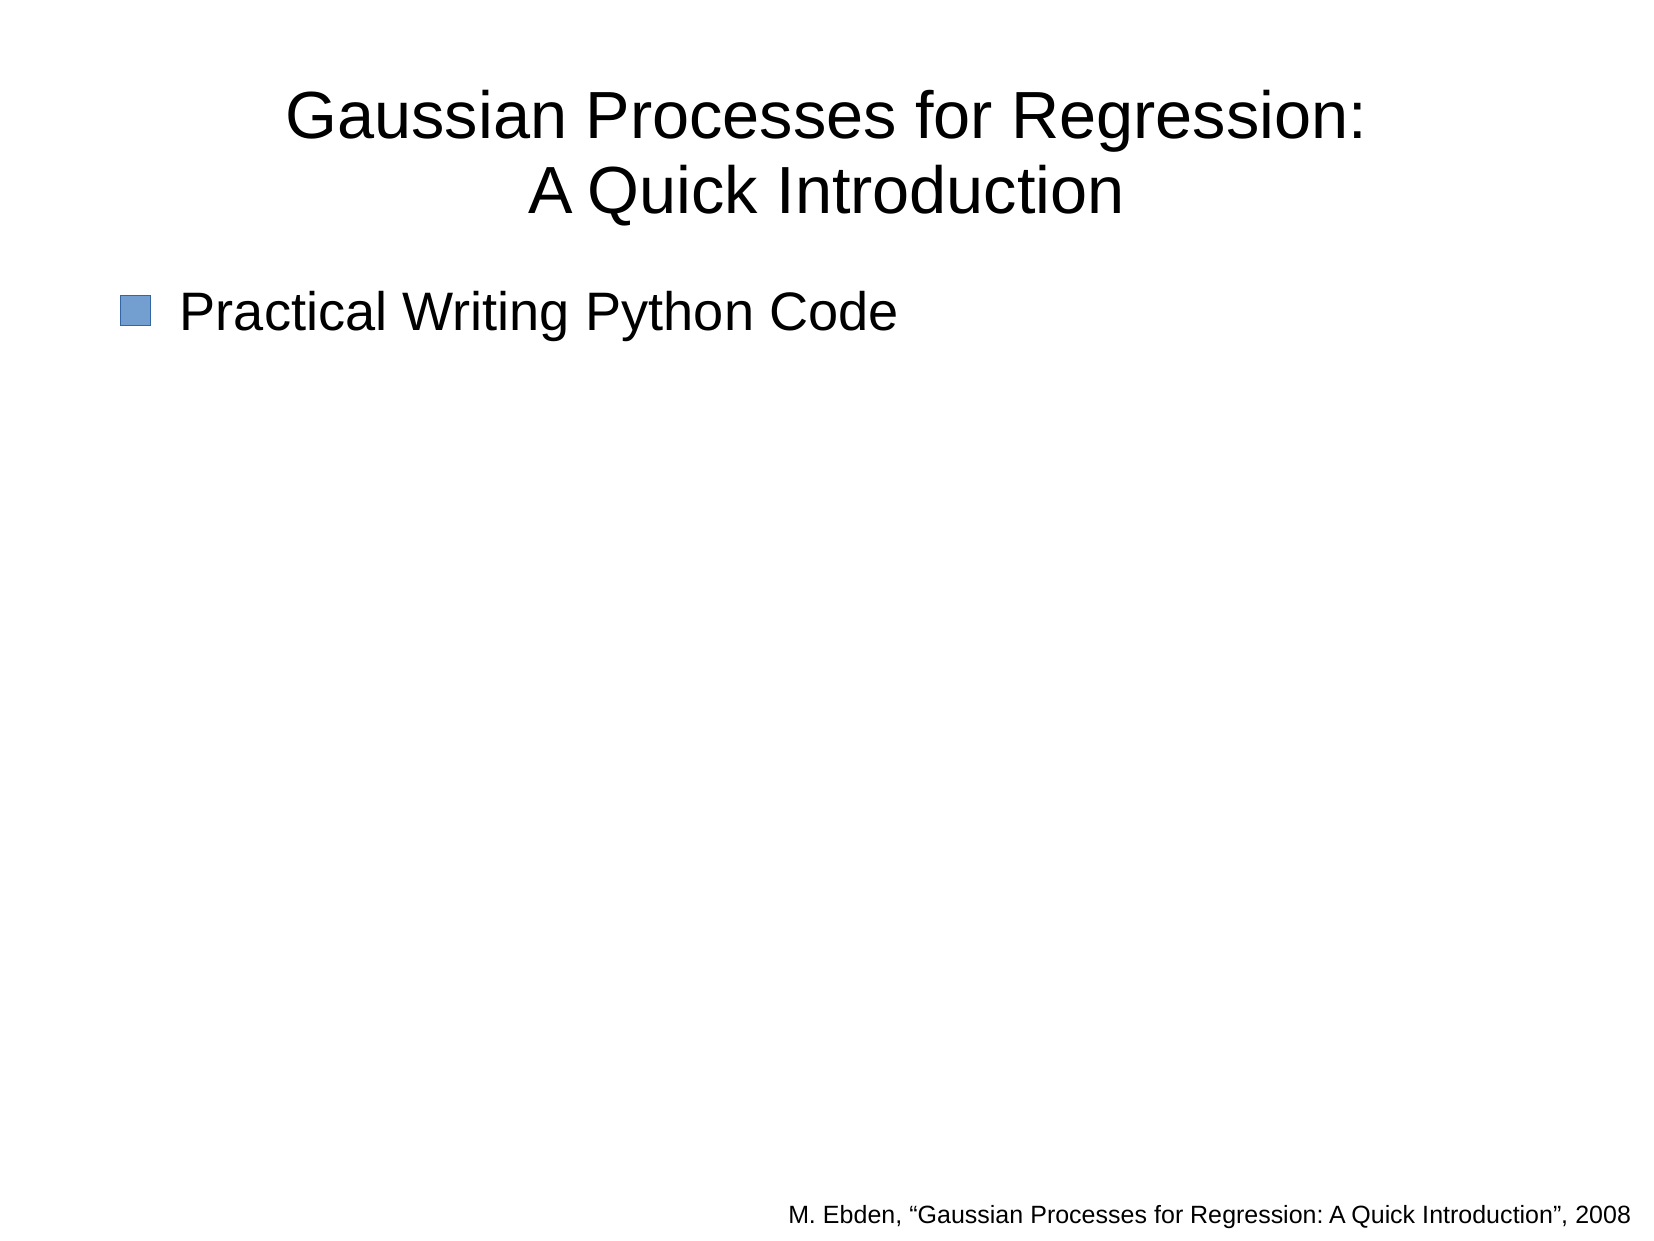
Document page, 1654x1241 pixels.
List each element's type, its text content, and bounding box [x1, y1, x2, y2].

title Gaussian Processes for Regression: A Quick Introduction [82, 49, 1571, 257]
text_box [120, 295, 151, 326]
text_box Practical Writing Python Code [165, 274, 1576, 411]
text_box M. Ebden, “Gaussian Processes for Regression: A Quick Introduction”, 2008 [773, 1192, 1654, 1241]
